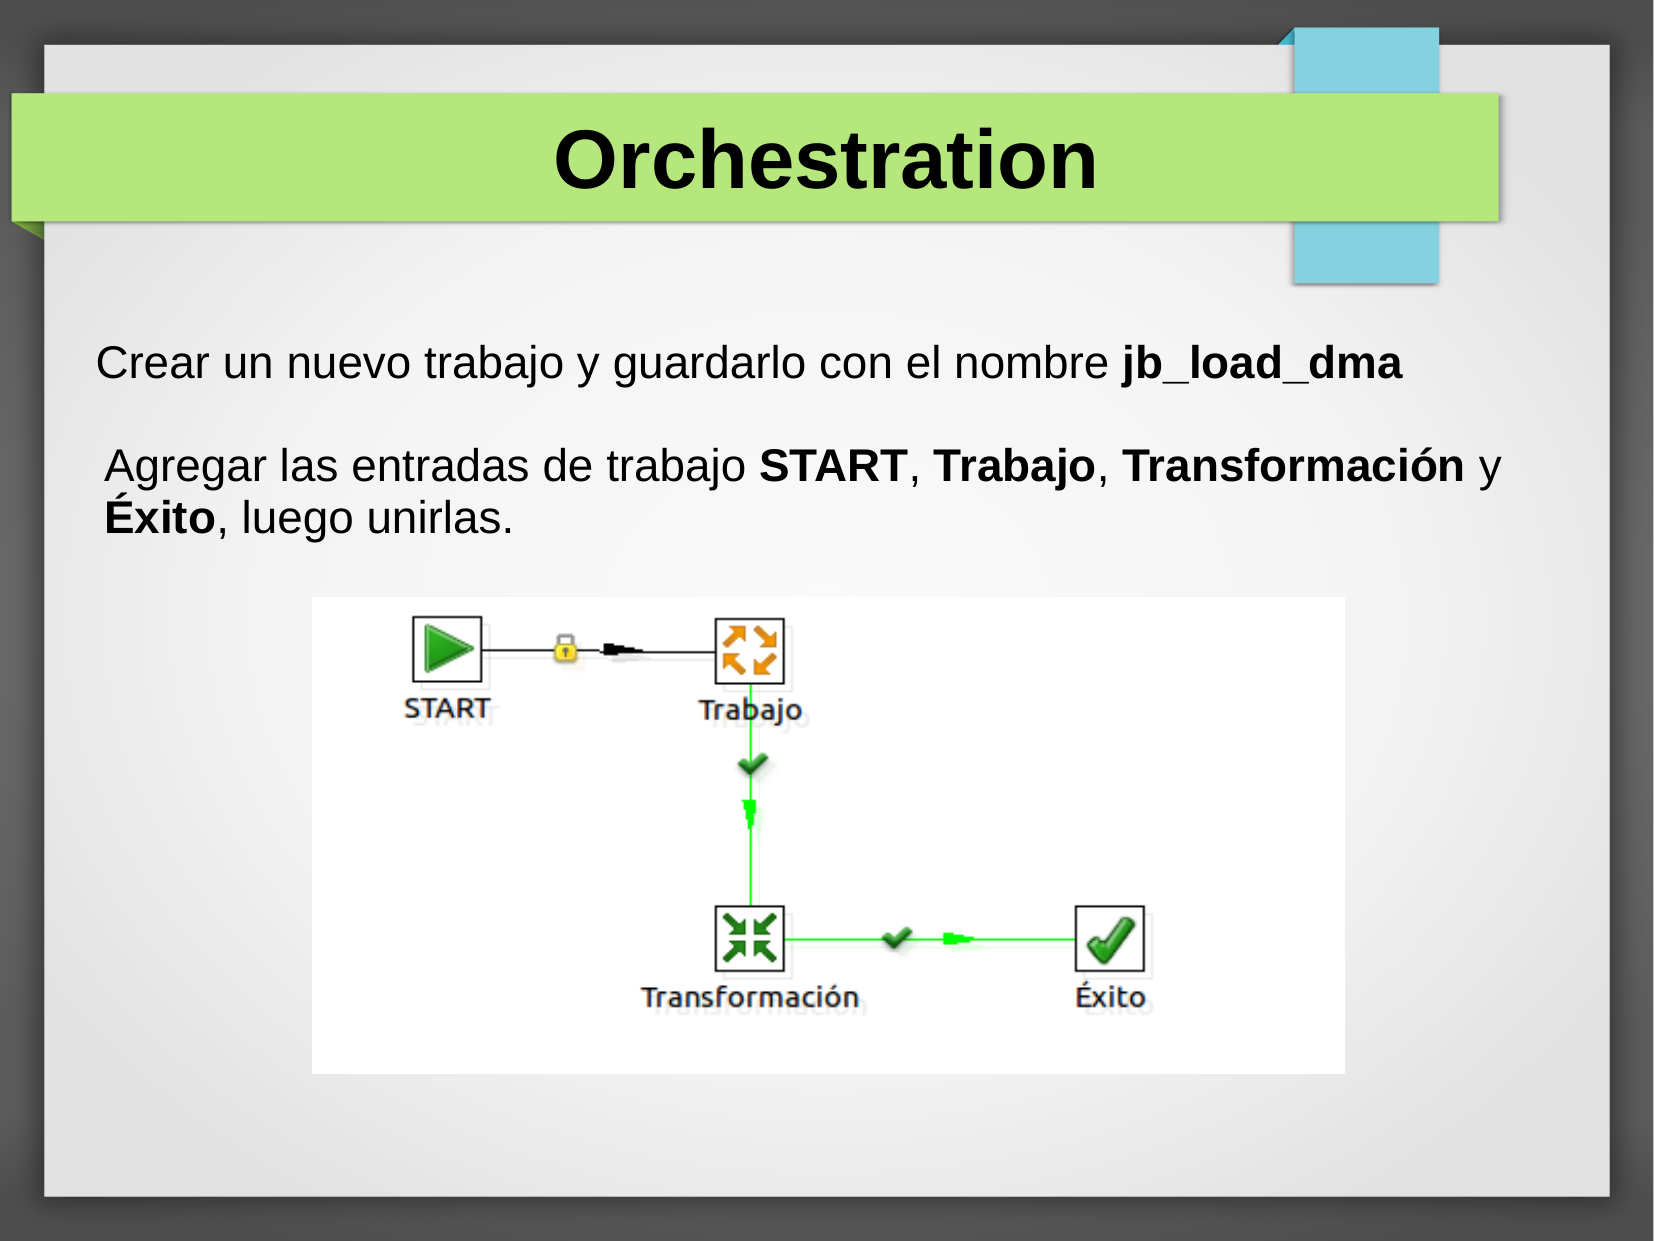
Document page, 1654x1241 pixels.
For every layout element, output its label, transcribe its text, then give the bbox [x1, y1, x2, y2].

picture [0, 0, 1654, 1241]
text_box Agregar las entradas de trabajo START, Trabajo, Transformación y Éxito, luego unirlas. [89, 432, 1546, 551]
title Orchestration [70, 106, 1583, 213]
text_box Crear un nuevo trabajo y guardarlo con el nombre jb_load_dma [80, 329, 1539, 396]
